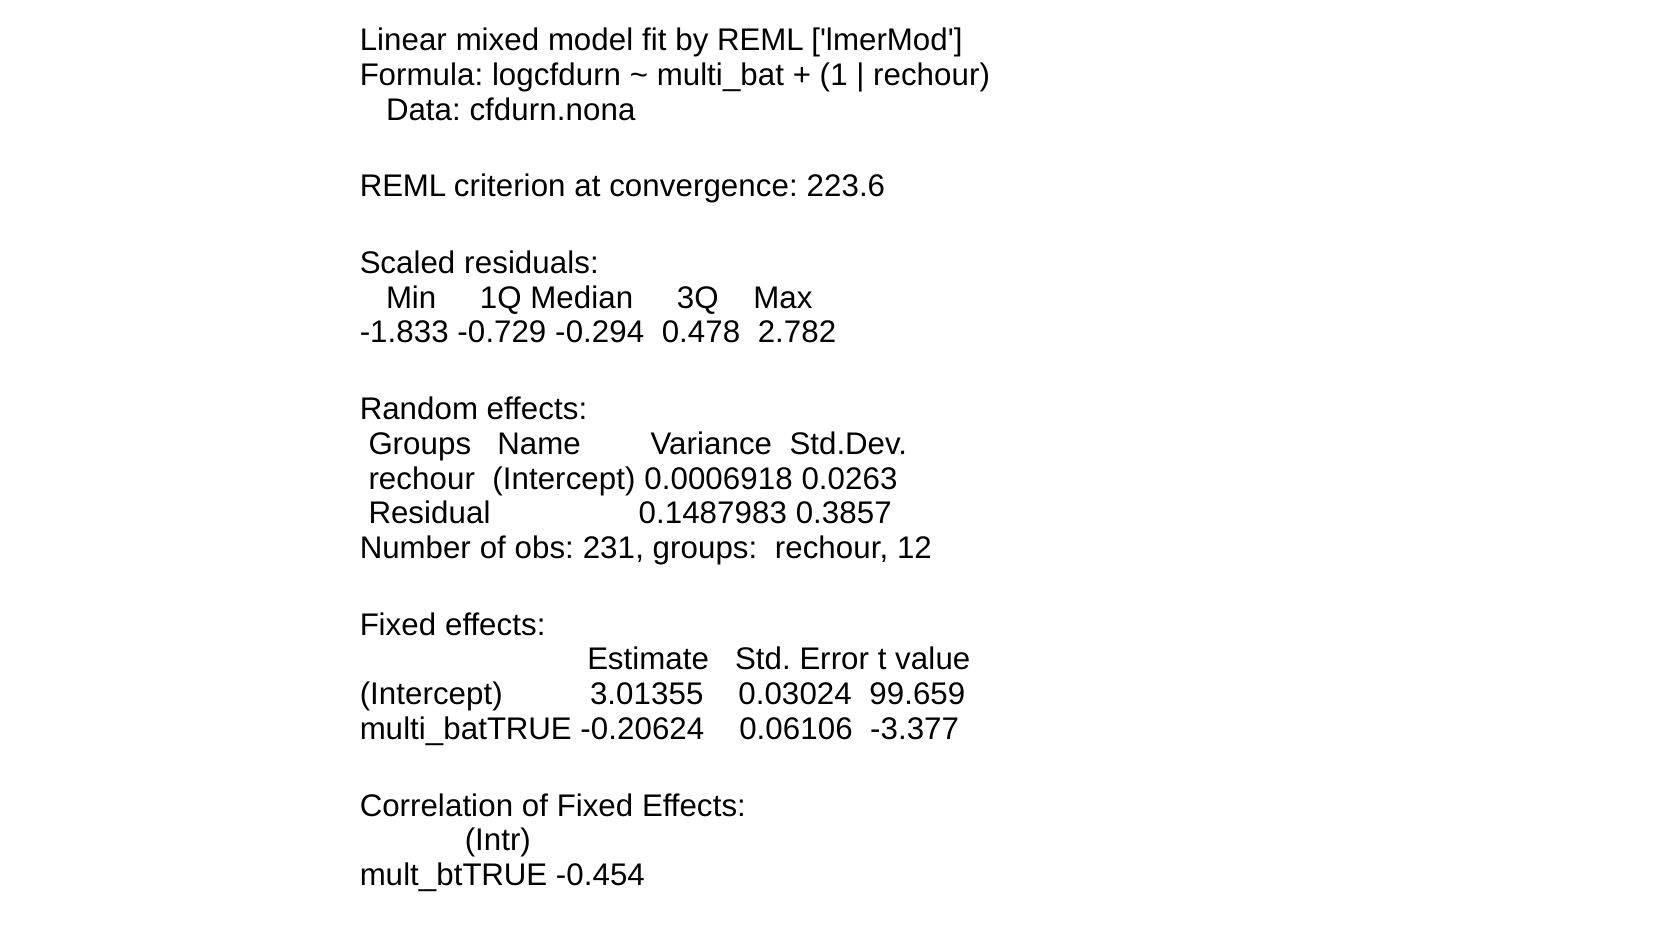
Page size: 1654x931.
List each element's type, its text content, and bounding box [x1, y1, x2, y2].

text_box Linear mixed model fit by REML ['lmerMod'] Formula: logcfdurn ~ multi_bat + (1 | rechour) Data: cfdurn.nona REML criterion at convergence: 223.6 Scaled residuals: Min 1Q Median 3Q Max -1.833 -0.729 -0.294 0.478 2.782 Random effects: Groups Name Variance Std.Dev. rechour (Intercept) 0.0006918 0.0263 Residual 0.1487983 0.3857 Number of obs: 231, groups: rechour, 12 Fixed effects: Estimate Std. Error t value (Intercept) 3.01355 0.03024 99.659 multi_batTRUE -0.20624 0.06106 -3.377 Correlation of Fixed Effects: (Intr) mult_btTRUE -0.454 [345, 15, 1381, 900]
